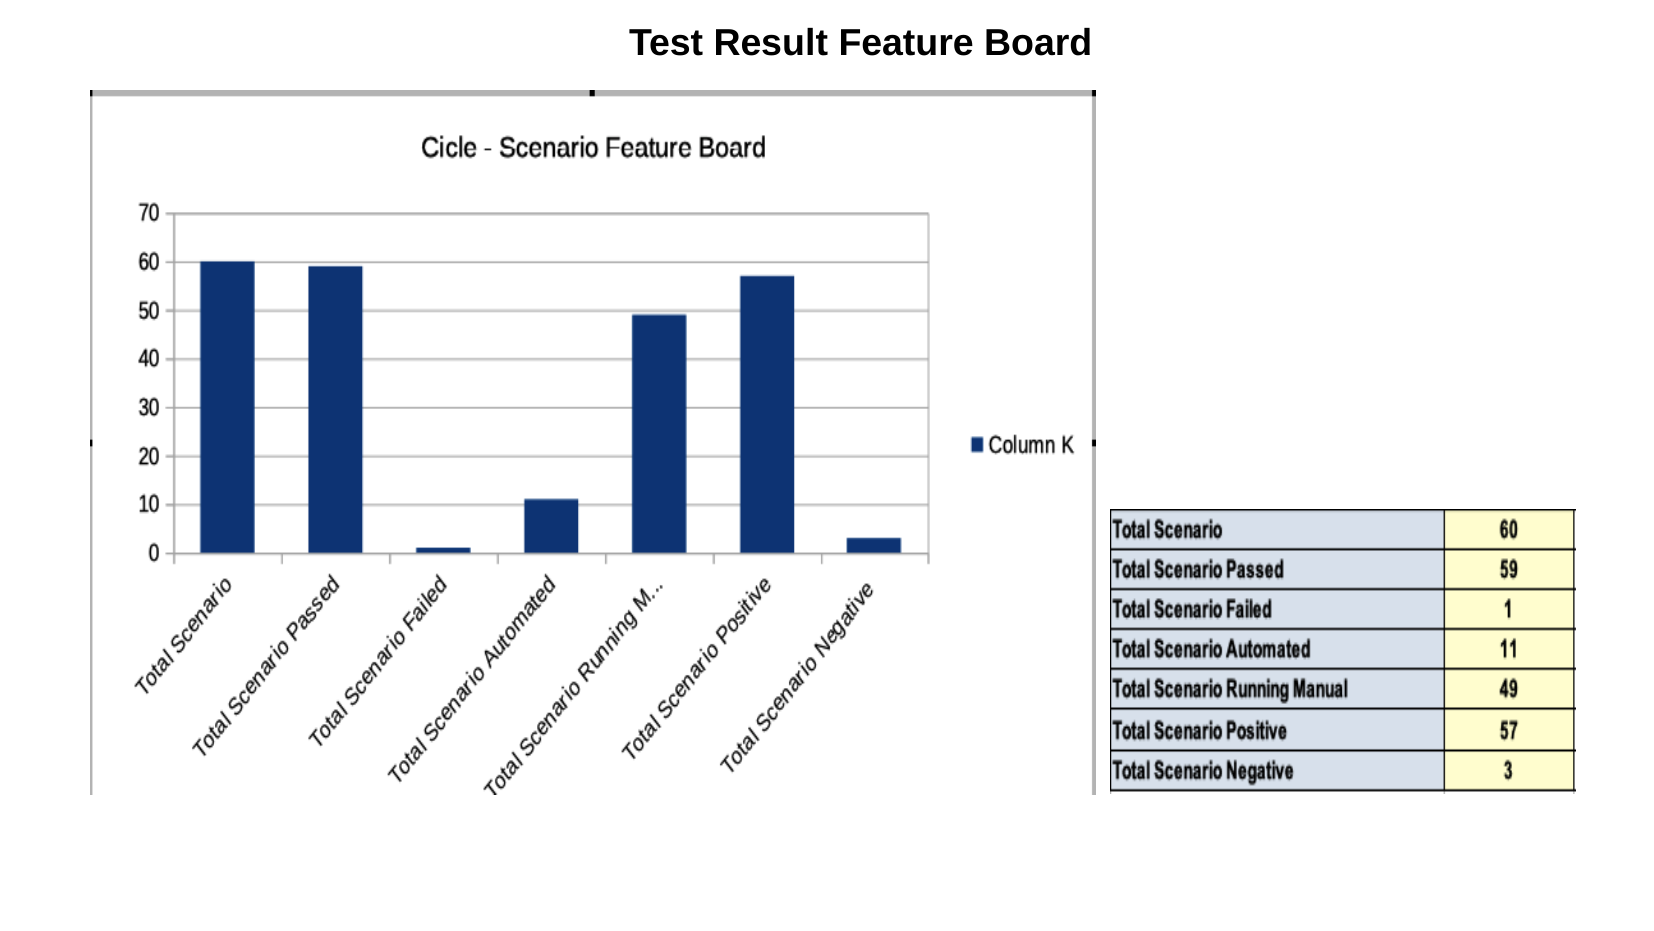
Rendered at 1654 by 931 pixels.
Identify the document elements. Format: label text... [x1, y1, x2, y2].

picture [90, 90, 1096, 796]
picture [1110, 509, 1576, 794]
title Test Result Feature Board [116, 0, 1606, 121]
